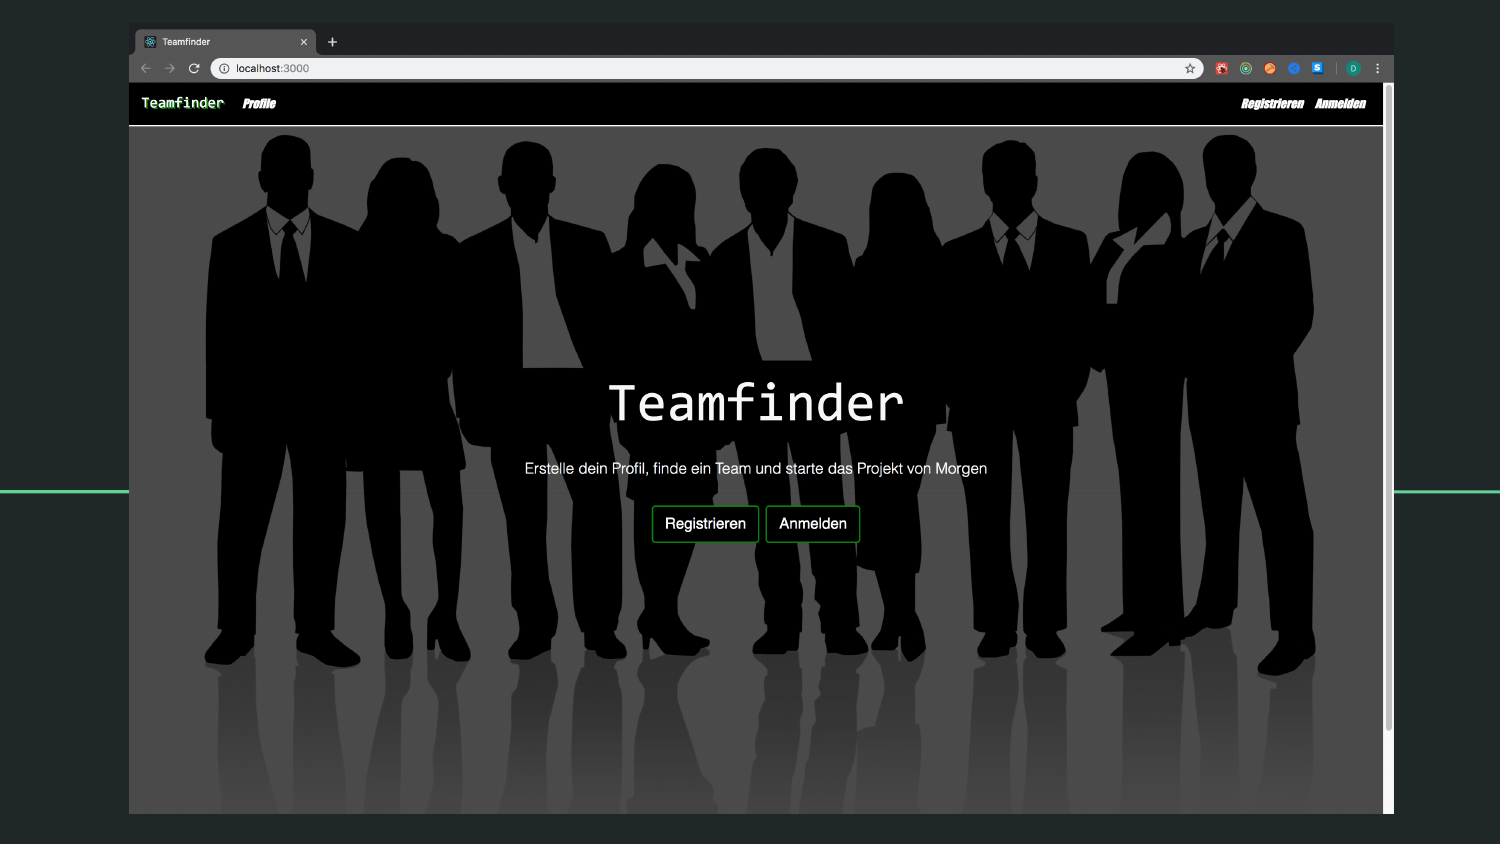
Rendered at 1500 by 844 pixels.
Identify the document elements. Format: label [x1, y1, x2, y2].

picture [129, 23, 1394, 814]
